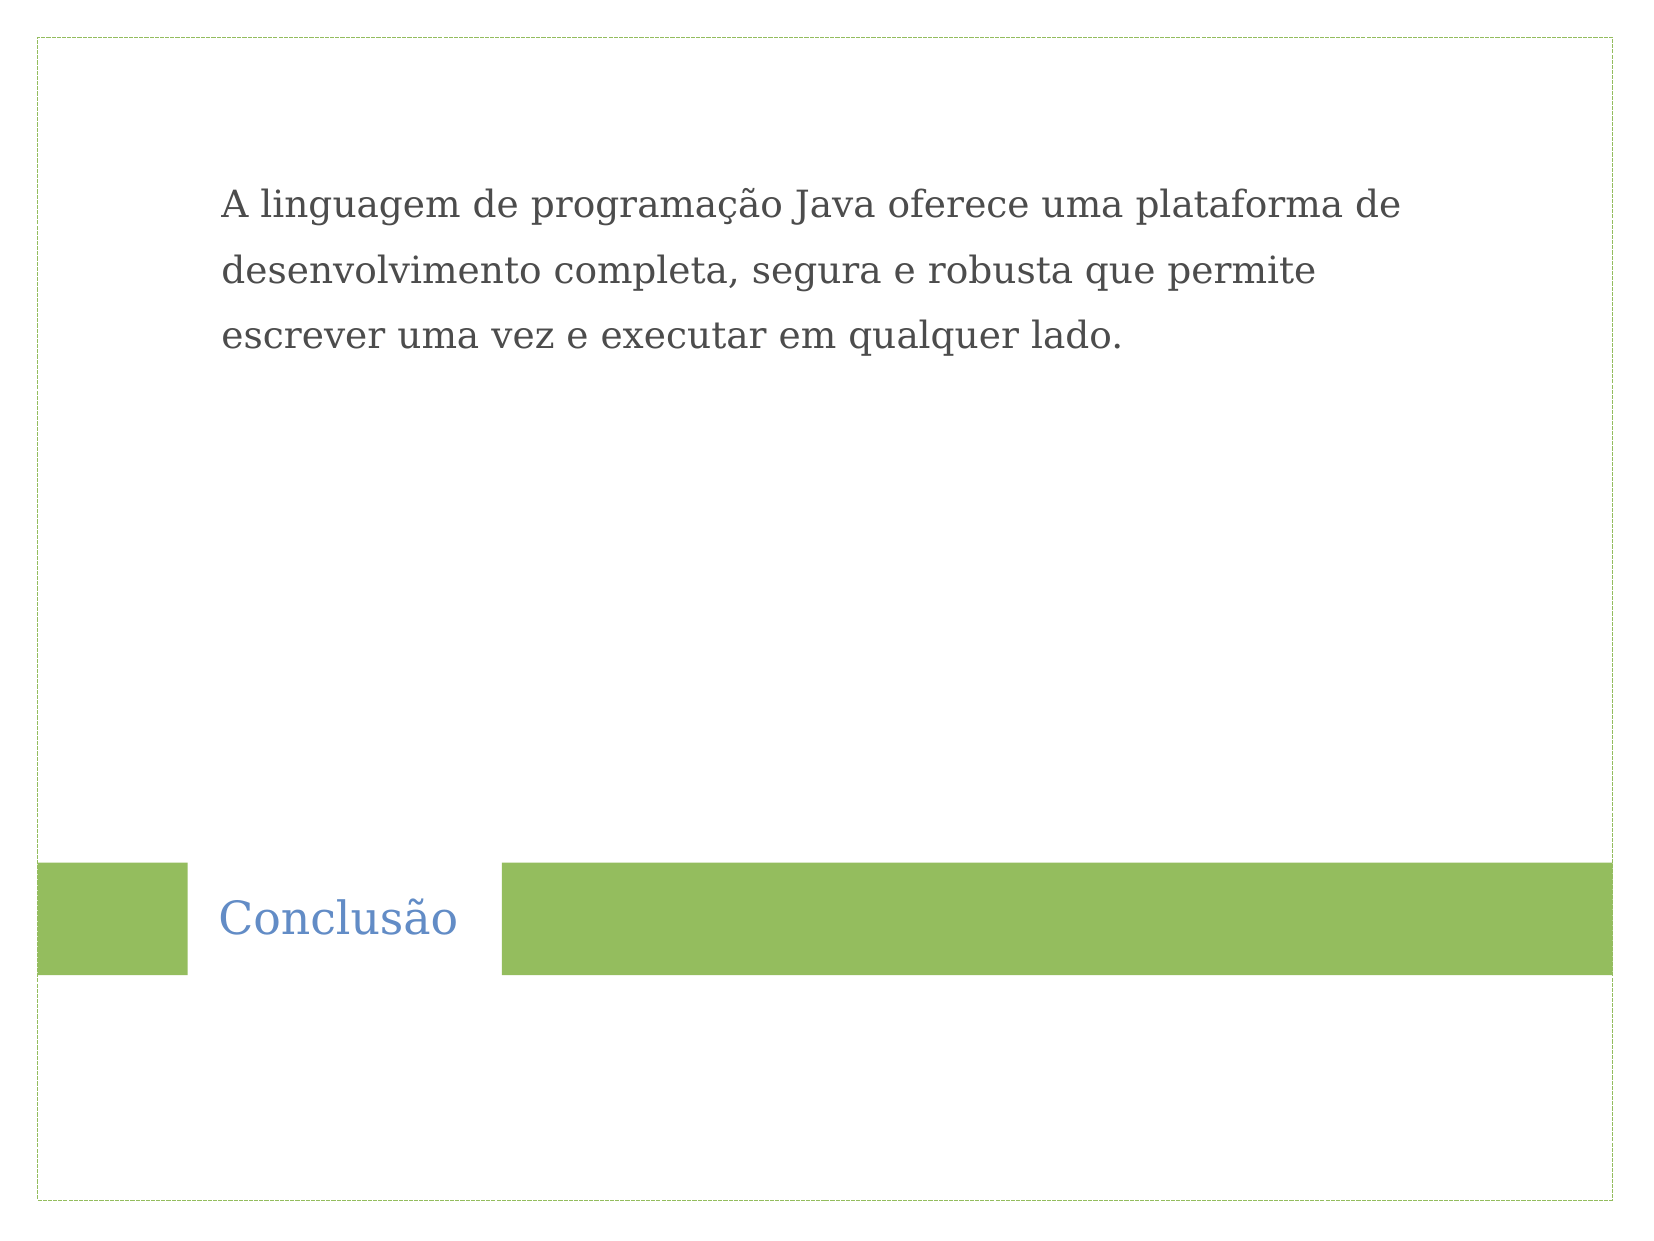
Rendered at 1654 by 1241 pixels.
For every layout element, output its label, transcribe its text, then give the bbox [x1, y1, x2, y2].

text_box Conclusão [203, 884, 474, 953]
text_box A linguagem de programação Java oferece uma plataforma de desenvolvimento completa, segura e robusta que permite escrever uma vez e executar em qualquer lado. [206, 154, 1477, 680]
text_box [37, 862, 188, 976]
text_box [501, 862, 1613, 976]
